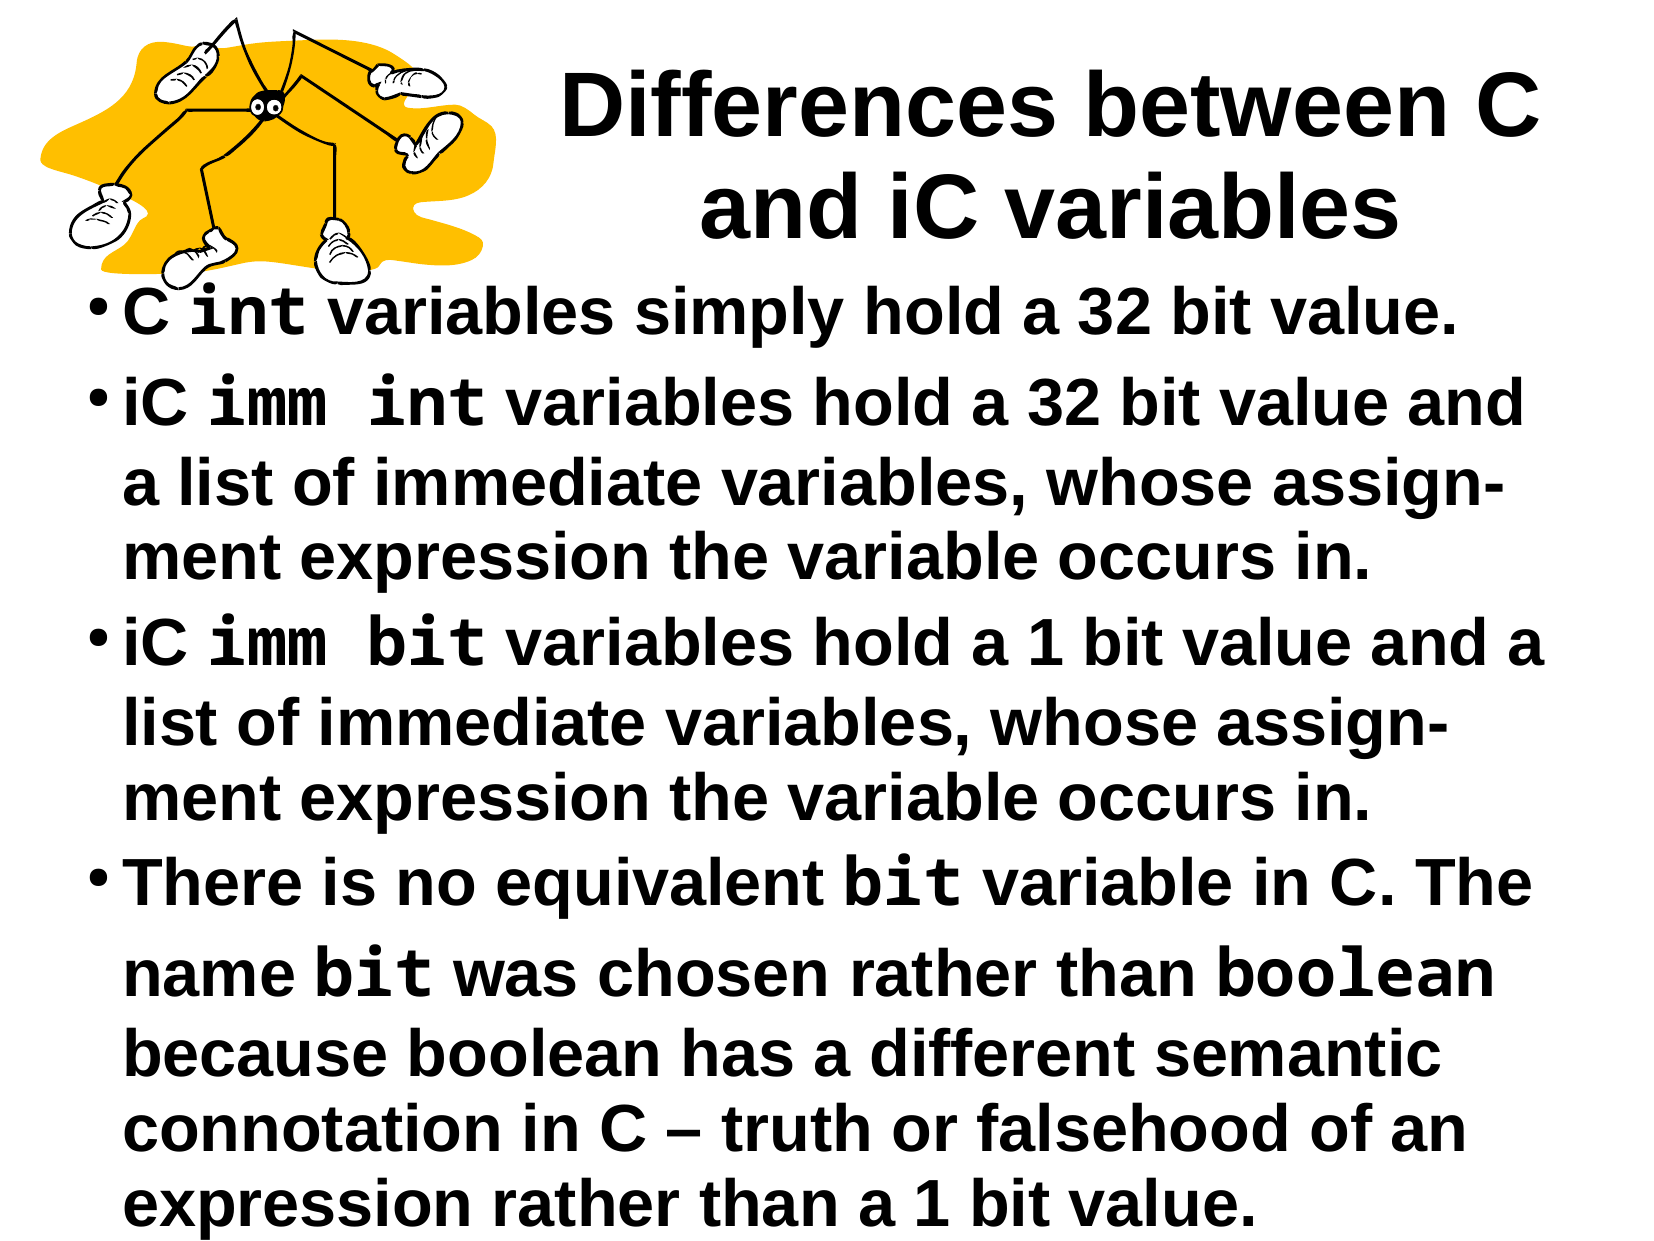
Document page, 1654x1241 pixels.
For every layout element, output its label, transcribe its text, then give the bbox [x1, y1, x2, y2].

title Differences between C and iC variables [531, 49, 1571, 105]
subtitle C int variables simply hold a 32 bit value. iC imm int variables hold a 32 bit value and a list of immediate variables, whose assign-ment expression the variable occurs in. iC imm bit variables hold a 1 bit value and a list of immediate variables, whose assign-ment expression the variable occurs in. There is no equivalent bit variable in C. The name bit was chosen rather than boolean because boolean has a different semantic connotation in C – truth or falsehood of an expression rather than a 1 bit value. [86, 105, 1575, 1241]
picture [40, 17, 497, 291]
